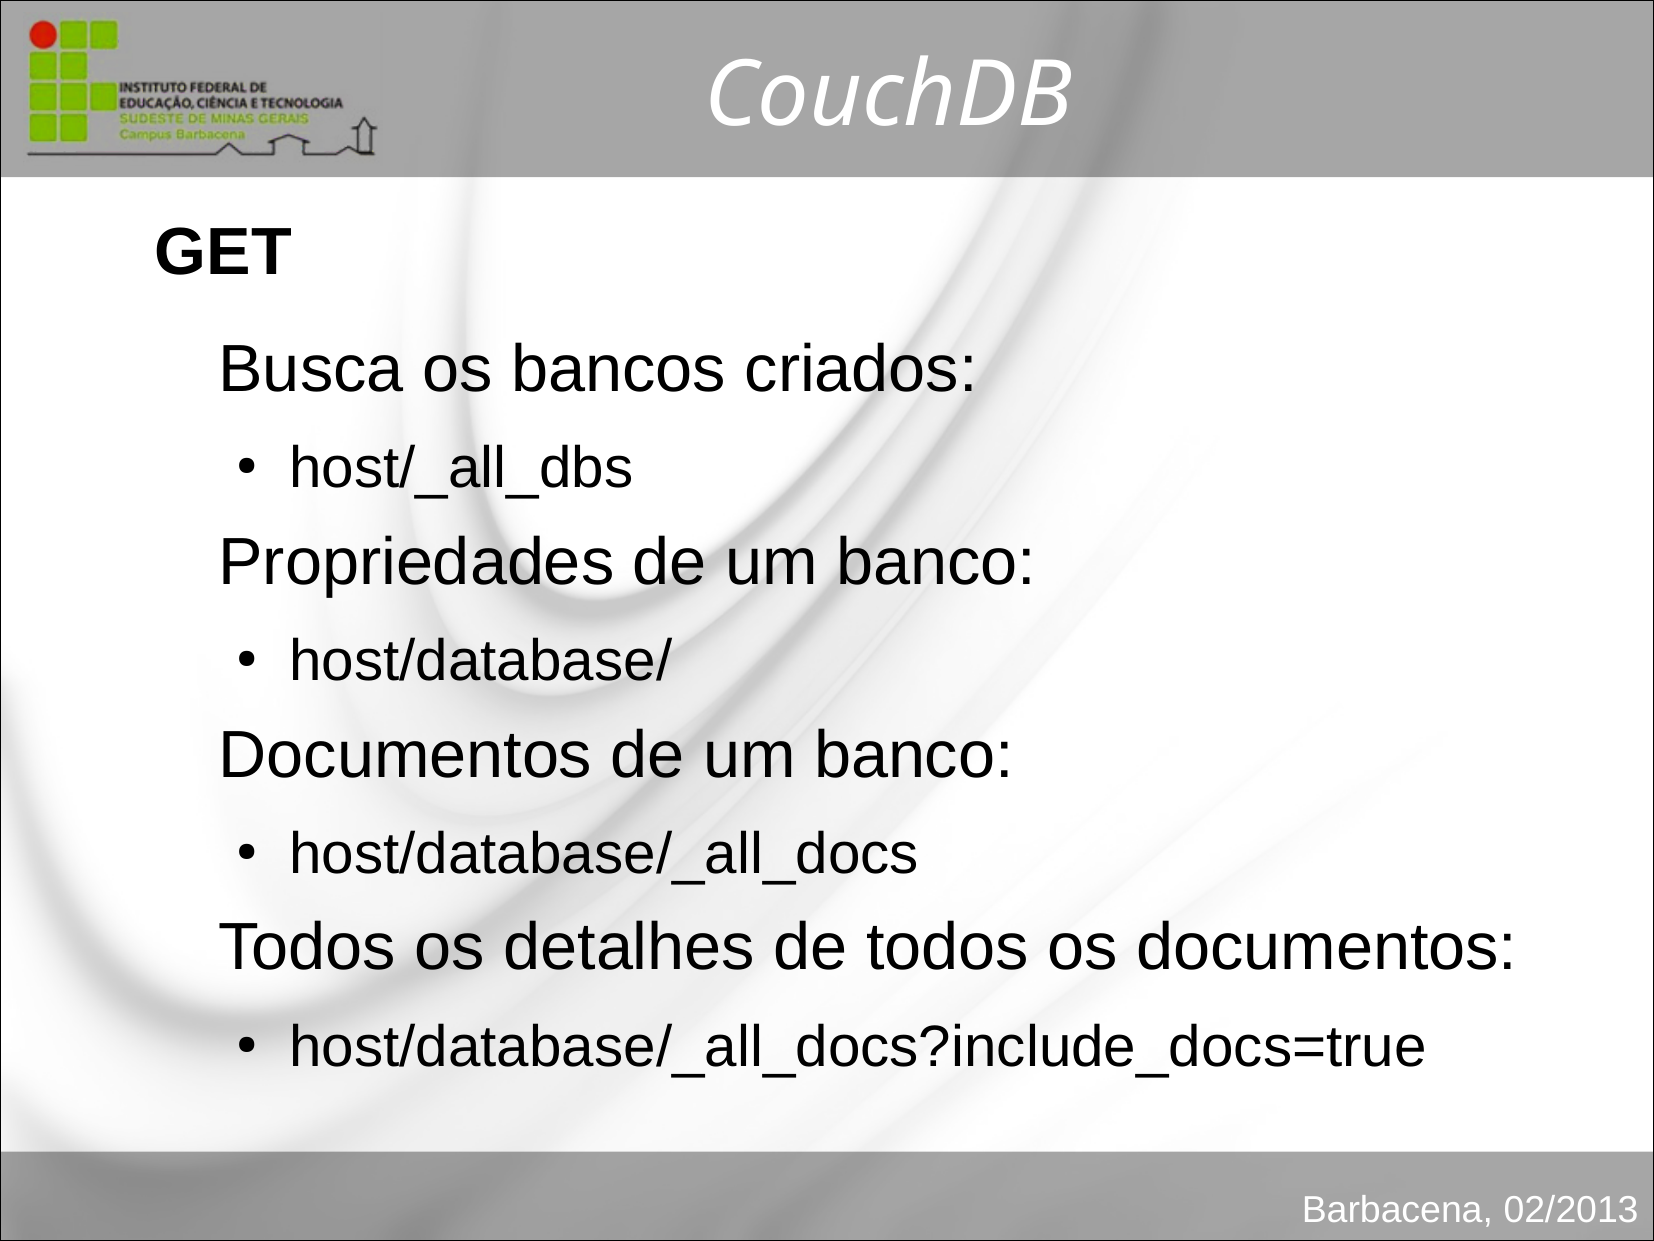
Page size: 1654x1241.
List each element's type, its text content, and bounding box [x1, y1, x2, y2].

list Busca os bancos criados: host/_all_dbs Propriedades de um banco: host/database/ Documentos de um banco: host/database/_all_docs Todos os detalhes de todos os documentos: host/database/_all_docs?include_docs=true [147, 330, 1536, 1099]
picture [23, 12, 383, 166]
text_box Barbacena, 02/2013 [1287, 1181, 1654, 1238]
title CouchDB [295, 29, 1483, 151]
text_box GET [140, 206, 307, 297]
